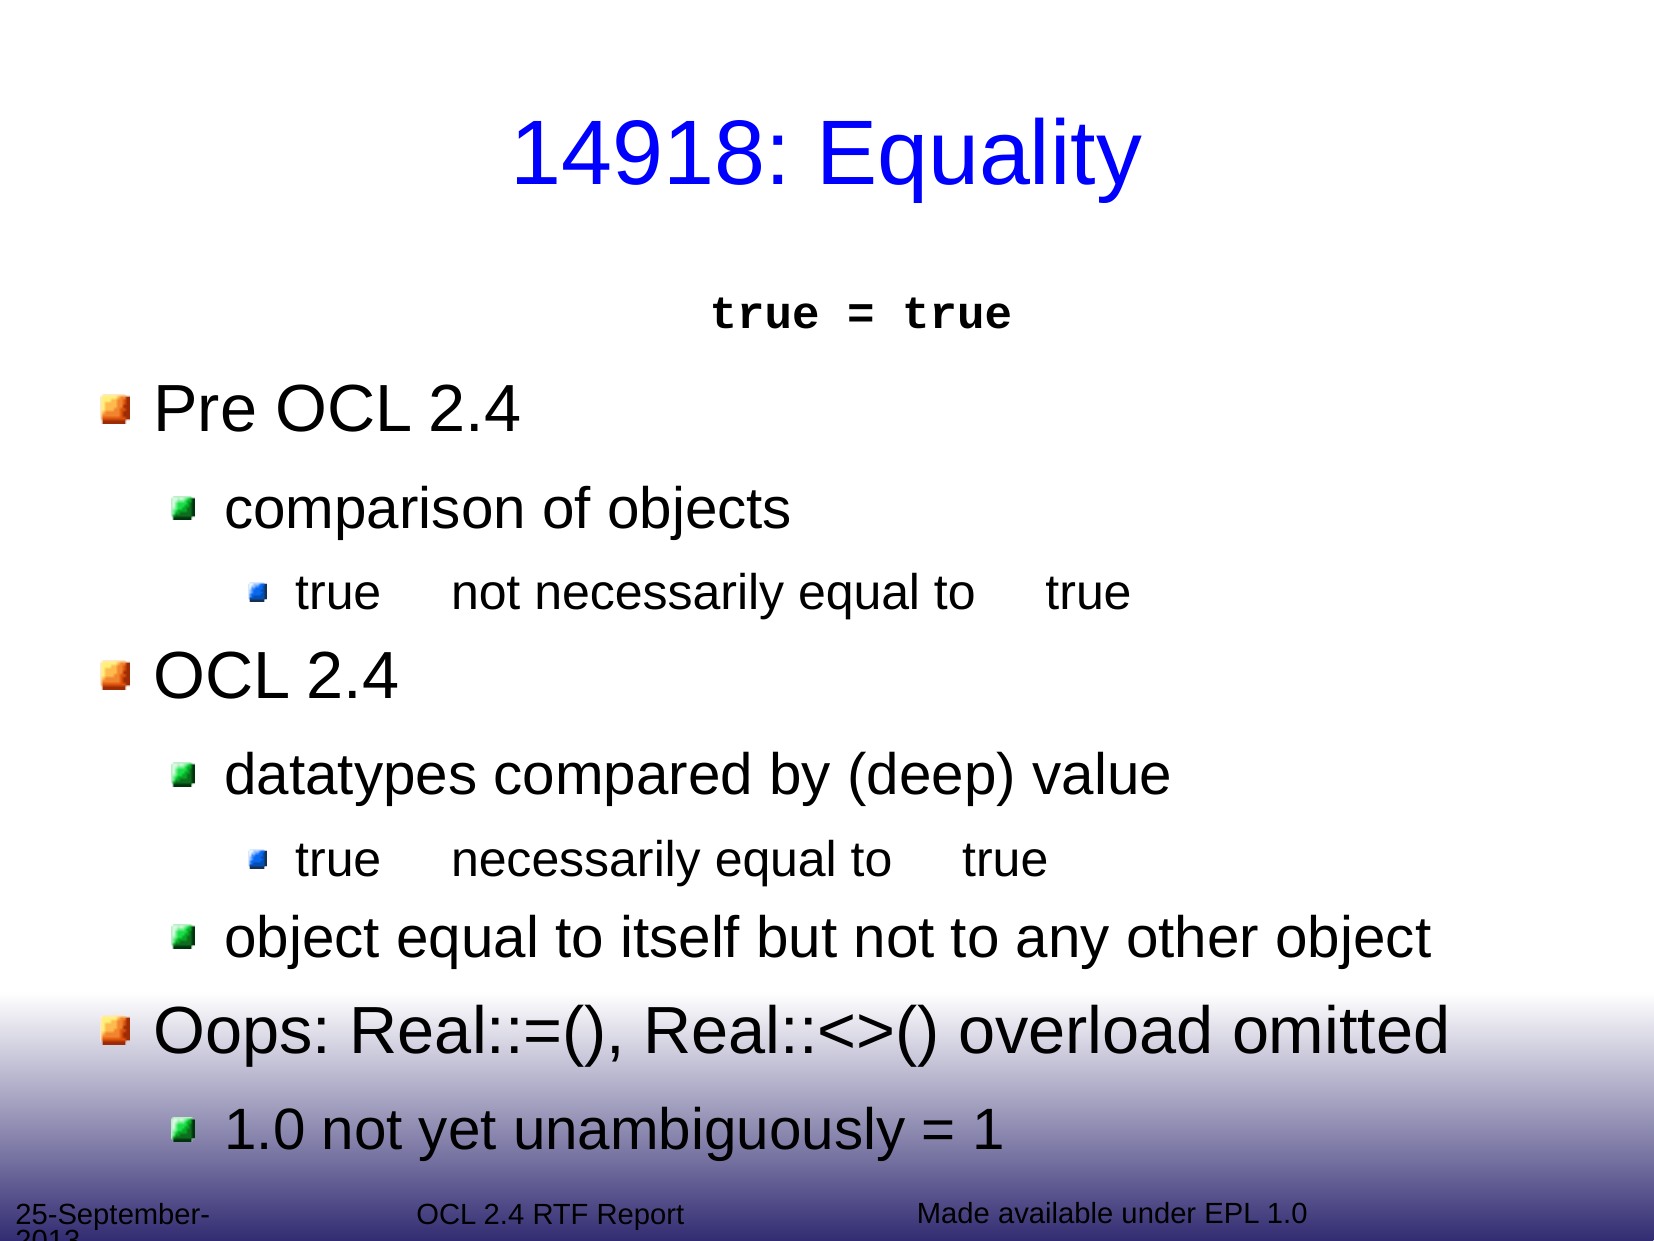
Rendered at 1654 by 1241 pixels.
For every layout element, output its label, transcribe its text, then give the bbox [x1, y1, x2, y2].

list true = true Pre OCL 2.4 comparison of objects true not necessarily equal to true OCL 2.4 datatypes compared by (deep) value true necessarily equal to true object equal to itself but not to any other object Oops: Real::=(), Real::<>() overload omitted 1.0 not yet unambiguously = 1 [82, 290, 1639, 1162]
title 14918: Equality [82, 49, 1571, 257]
